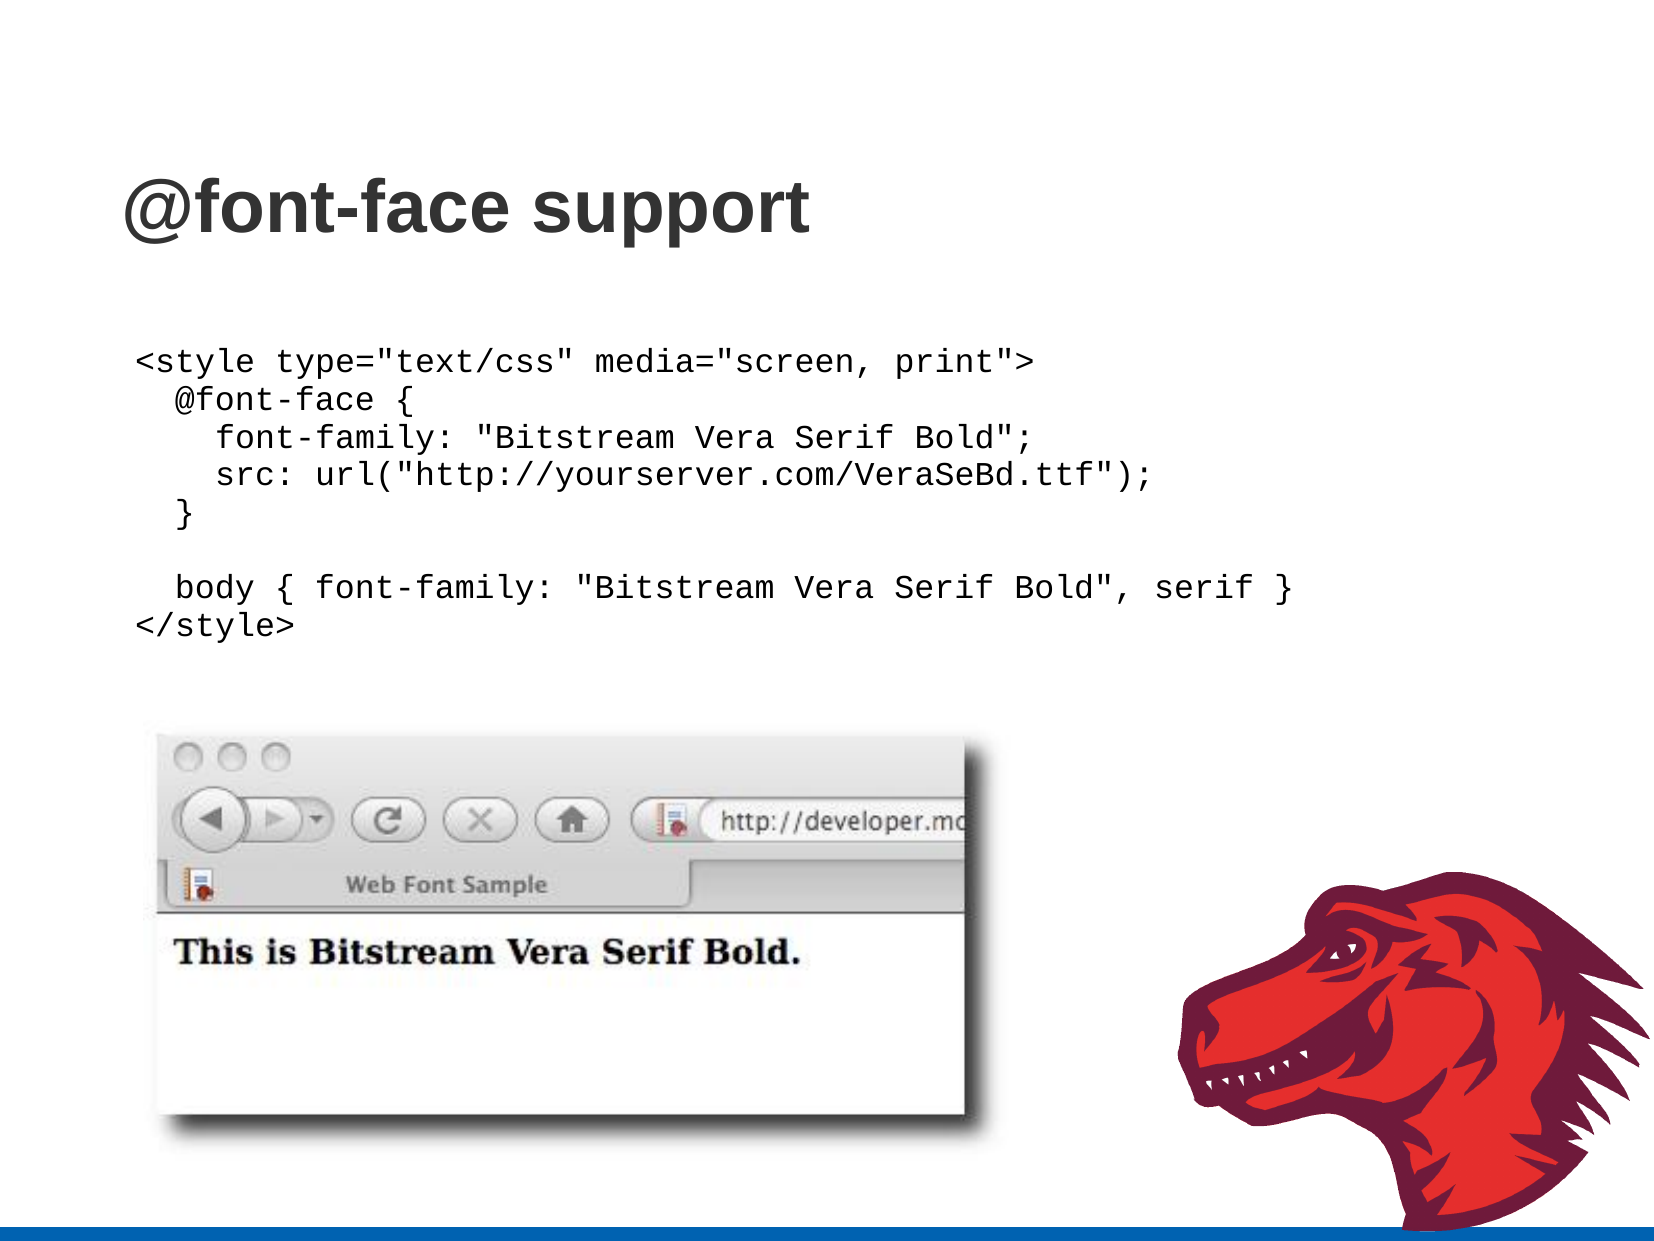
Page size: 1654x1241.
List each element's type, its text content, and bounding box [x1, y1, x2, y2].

text_box <style type="text/css" media="screen, print"> @font-face { font-family: "Bitstream Vera Serif Bold"; src: url("http://yourserver.com/VeraSeBd.ttf"); } body { font-family: "Bitstream Vera Serif Bold", serif } </style> [120, 337, 1310, 692]
picture [143, 720, 1013, 1163]
title @font-face support [121, 102, 1534, 310]
picture [1171, 872, 1654, 1241]
